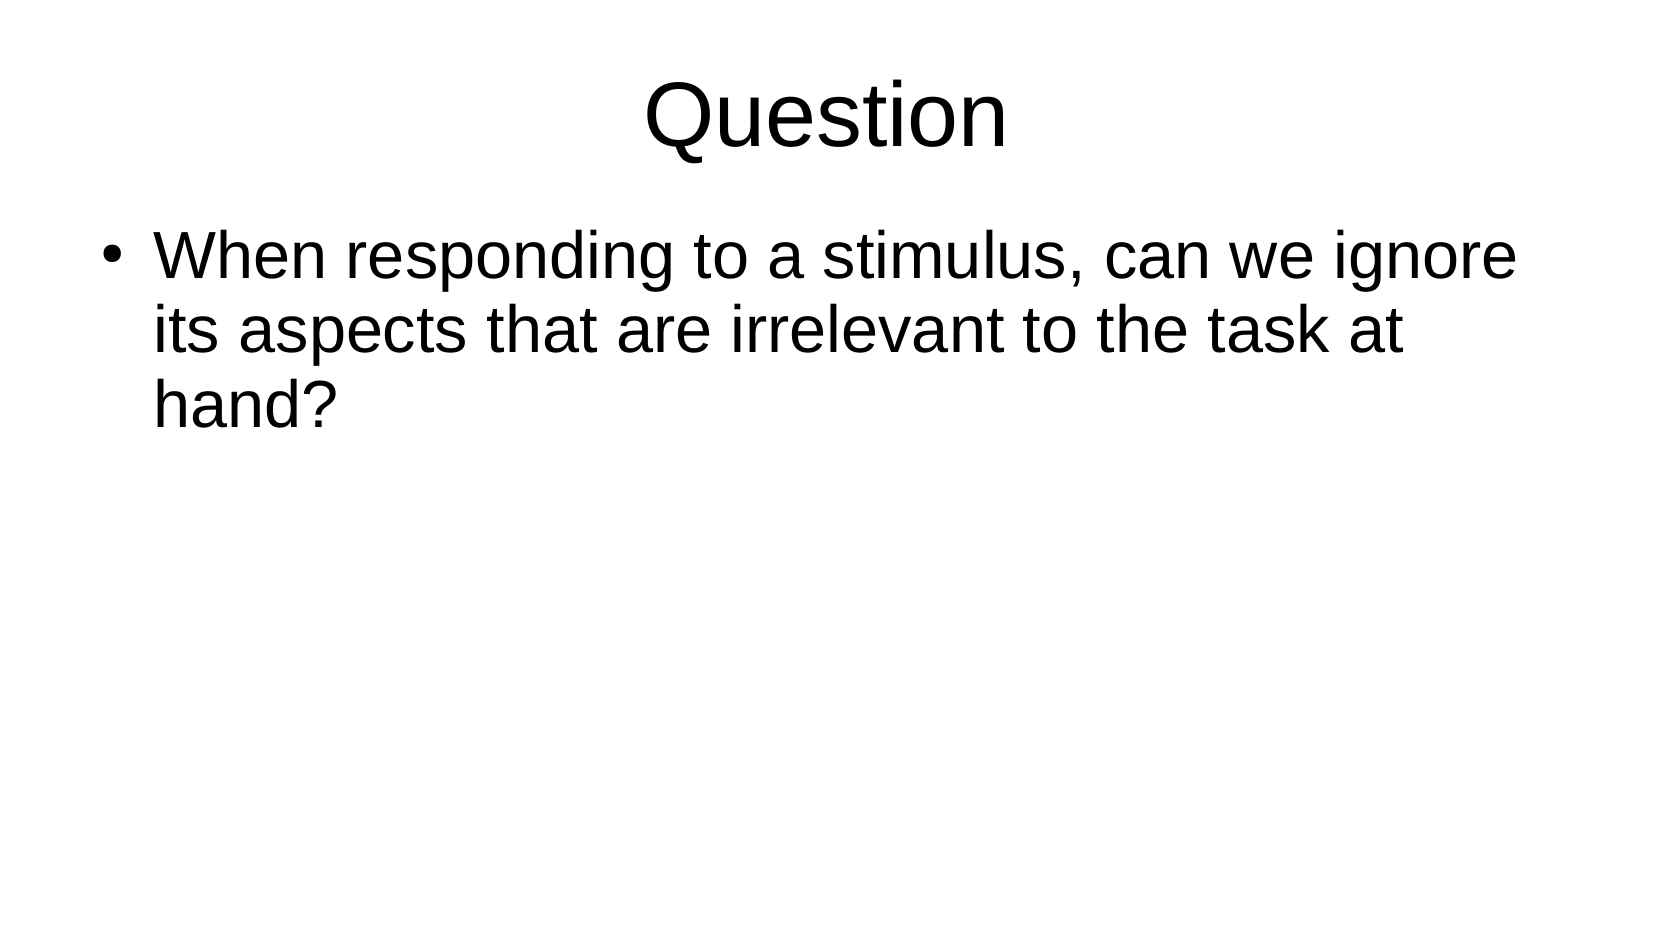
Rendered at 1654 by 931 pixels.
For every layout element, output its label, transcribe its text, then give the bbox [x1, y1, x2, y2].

title Question [82, 37, 1571, 193]
list When responding to a stimulus, can we ignore its aspects that are irrelevant to the task at hand? [82, 217, 1571, 758]
